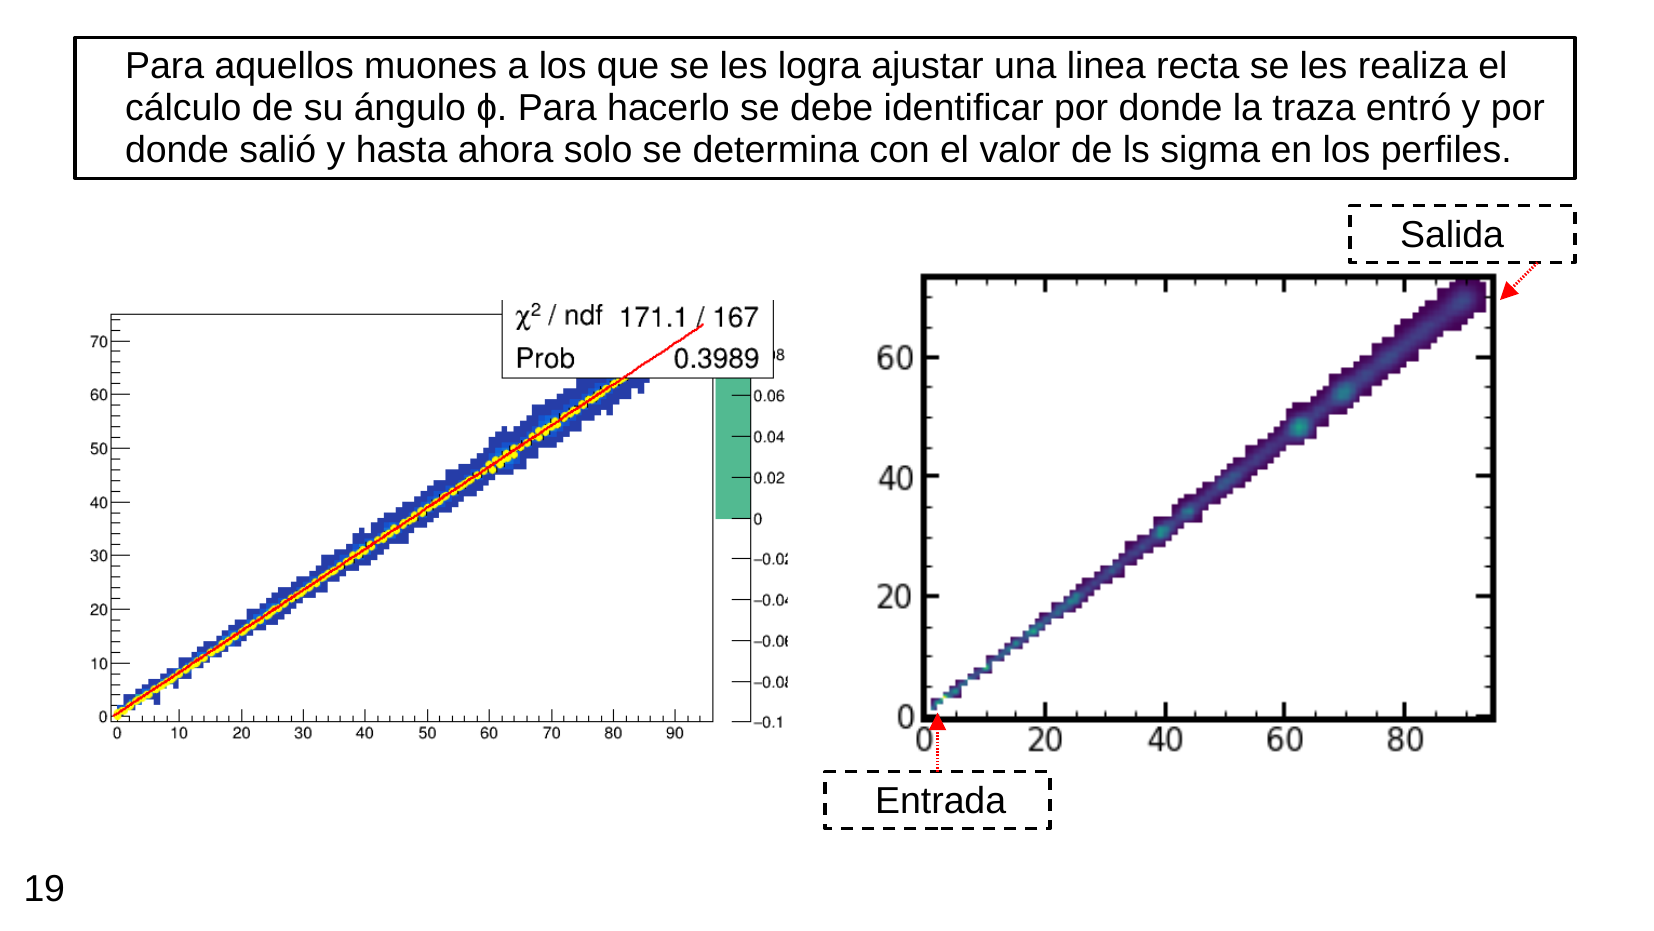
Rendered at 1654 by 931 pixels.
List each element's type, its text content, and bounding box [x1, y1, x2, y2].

text_box Para aquellos muones a los que se les logra ajustar una linea recta se les realiza el cálculo de su ángulo ɸ. Para hacerlo se debe identificar por donde la traza entró y por donde salió y hasta ahora solo se determina con el valor de ls sigma en los perfiles. [75, 37, 1576, 179]
picture [75, 300, 788, 741]
text_box Salida [1350, 205, 1576, 263]
text_box Entrada [825, 771, 1051, 829]
text_box <number> [8, 860, 638, 931]
picture [862, 262, 1507, 772]
